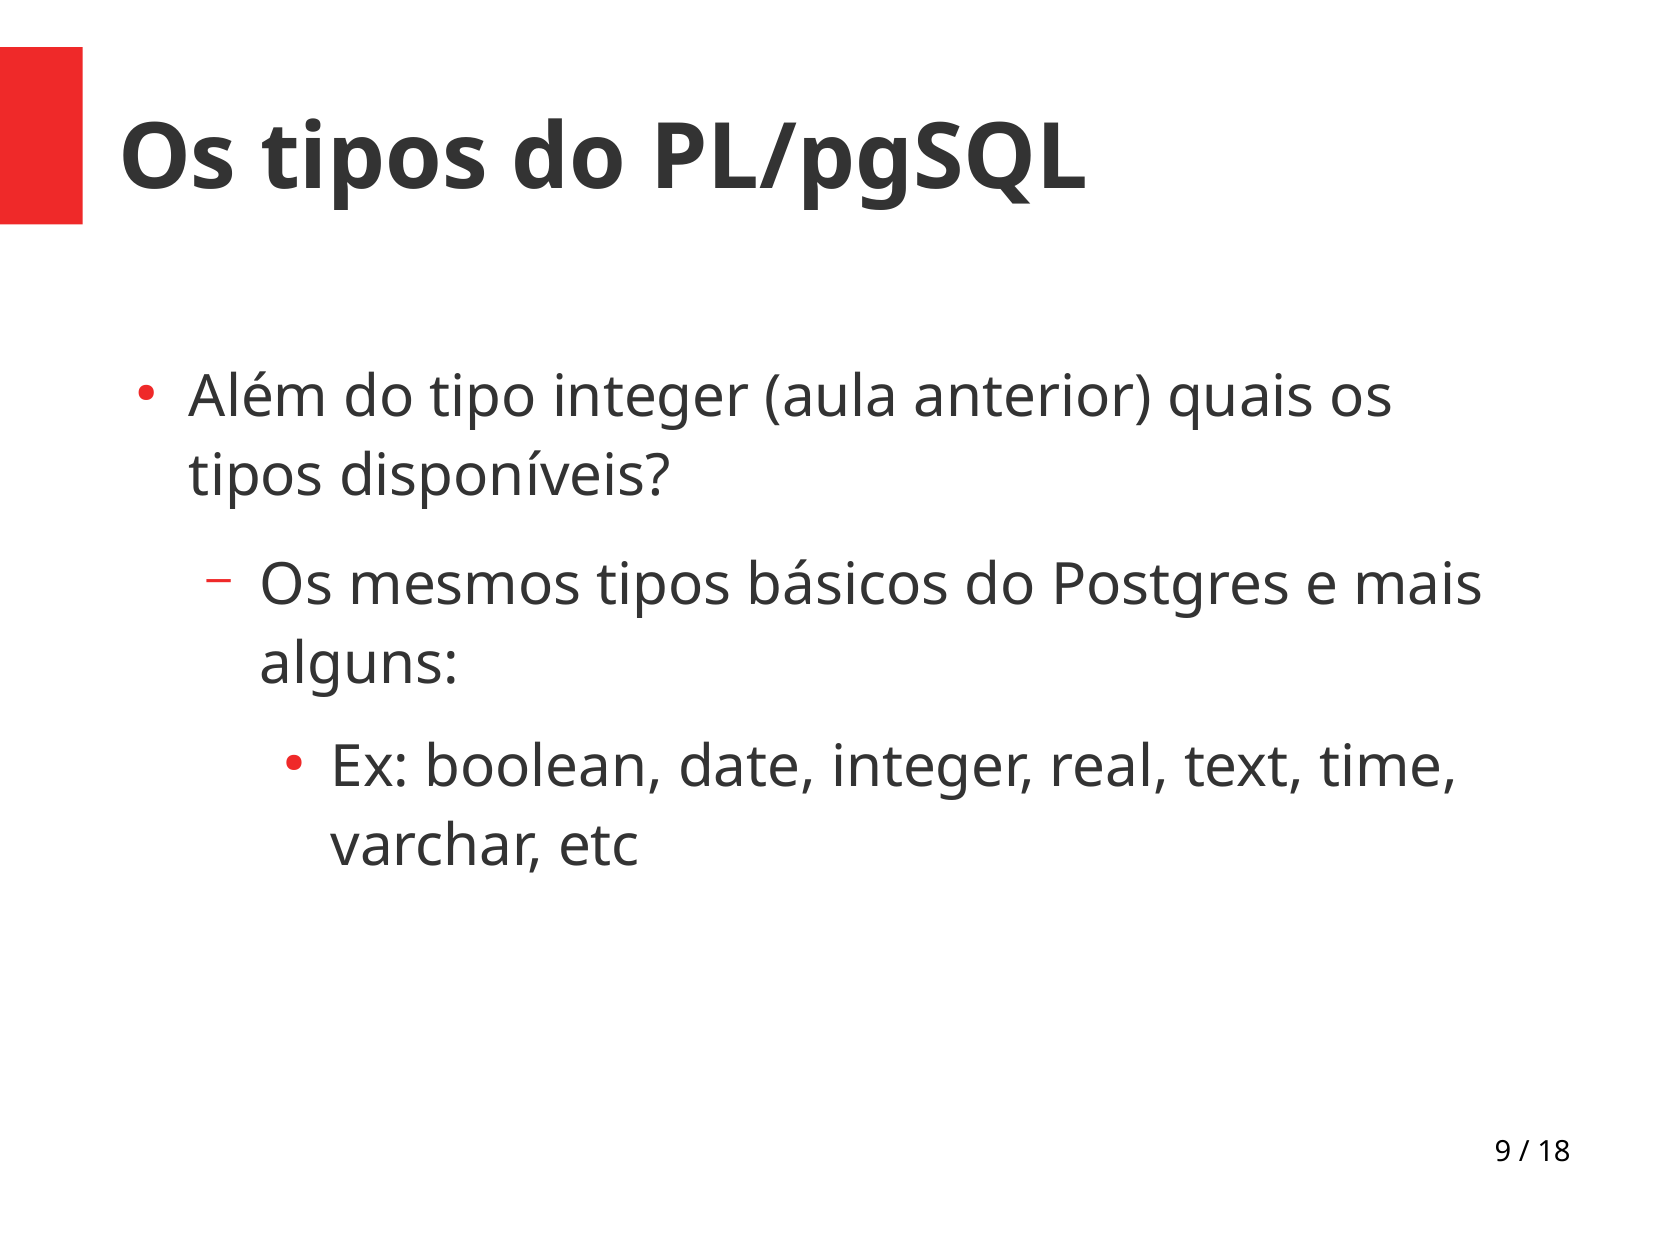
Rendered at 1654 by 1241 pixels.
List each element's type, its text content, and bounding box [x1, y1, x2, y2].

title Os tipos do PL/pgSQL [118, 49, 1571, 257]
list Além do tipo integer (aula anterior) quais os tipos disponíveis? Os mesmos tipos básicos do Postgres e mais alguns: Ex: boolean, date, integer, real, text, time, varchar, etc [118, 354, 1536, 1074]
